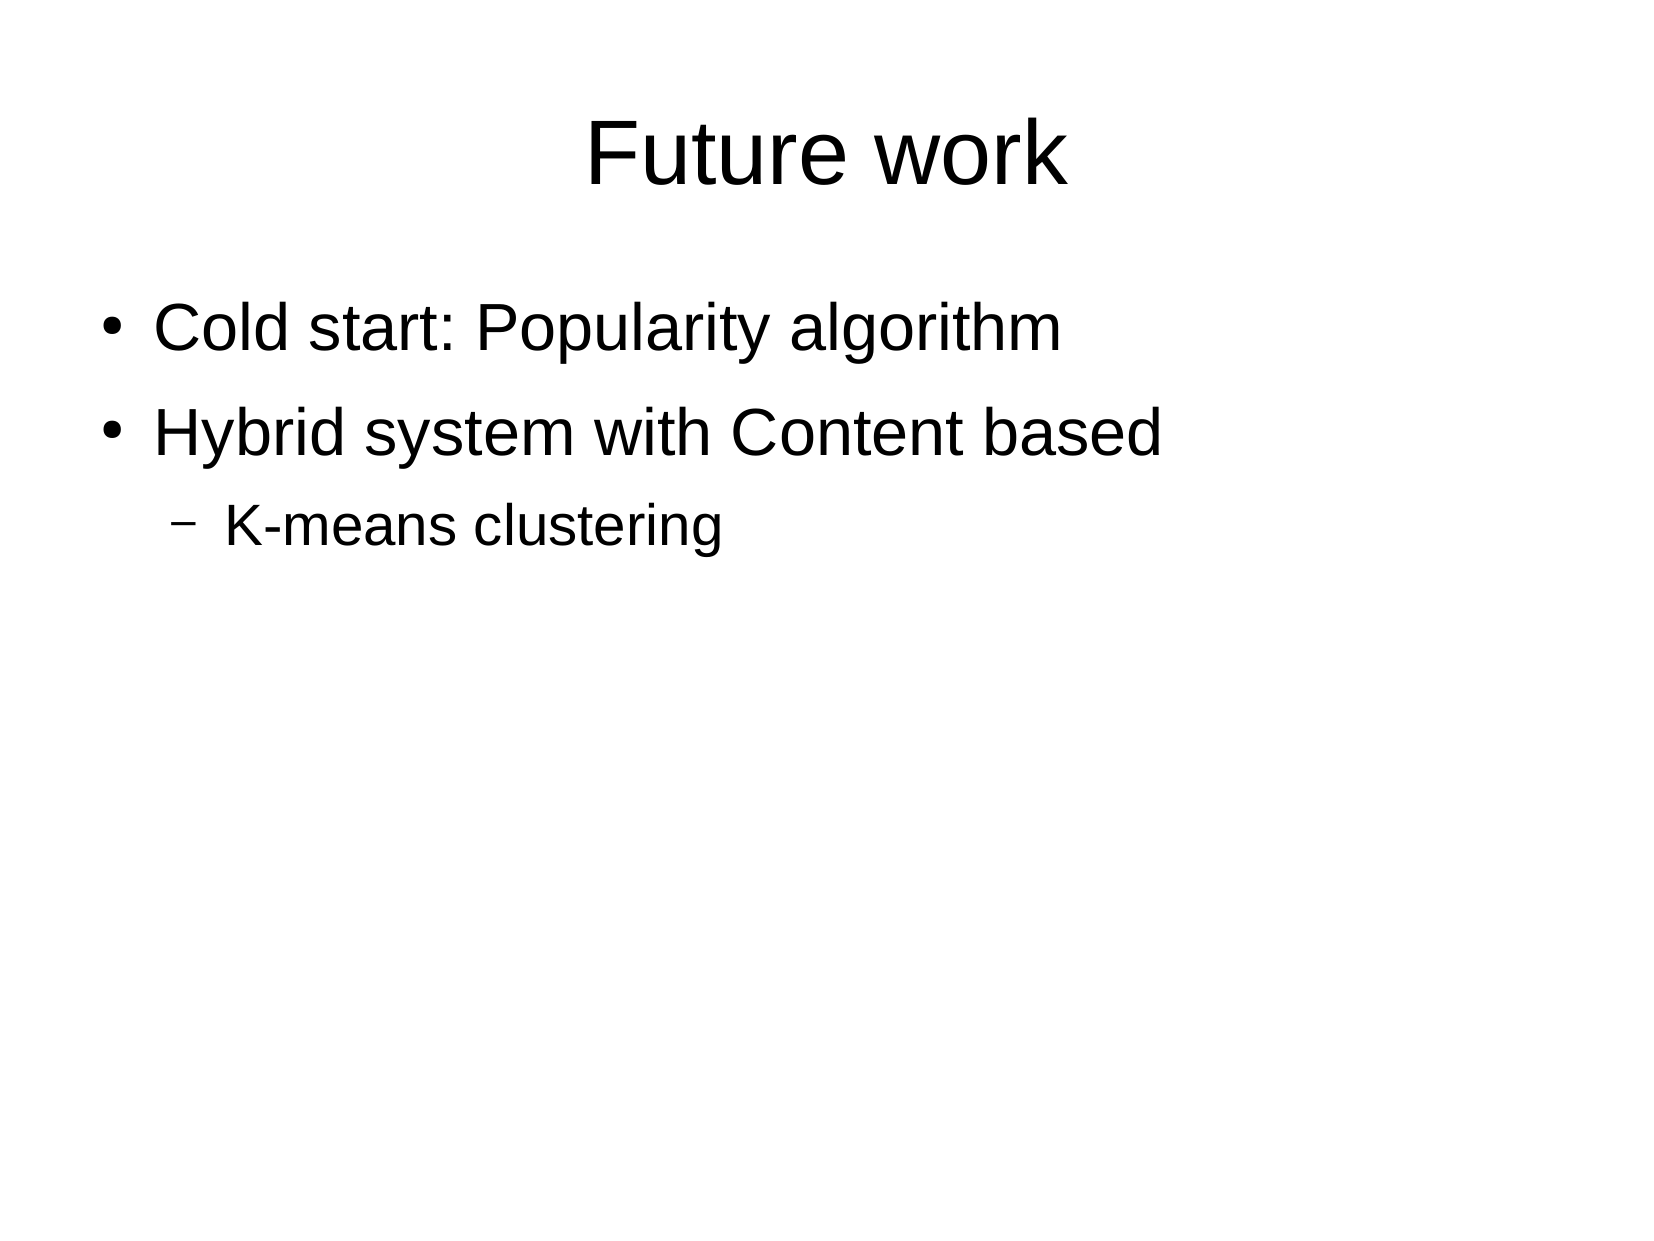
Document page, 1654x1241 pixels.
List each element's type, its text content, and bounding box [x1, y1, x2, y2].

title Future work [82, 49, 1571, 257]
list Cold start: Popularity algorithm Hybrid system with Content based K-means clustering [82, 290, 1571, 1010]
